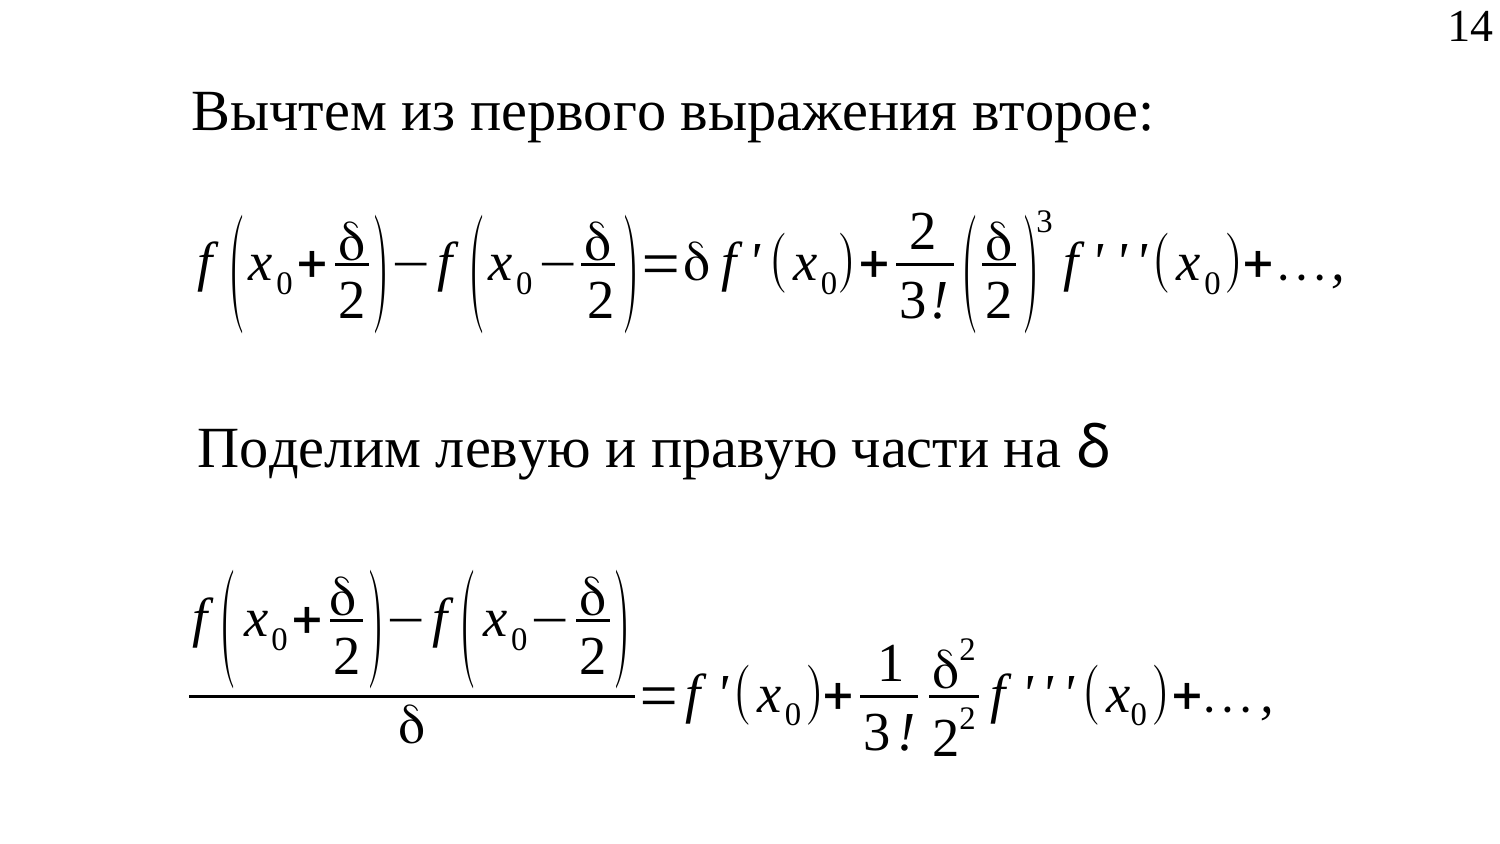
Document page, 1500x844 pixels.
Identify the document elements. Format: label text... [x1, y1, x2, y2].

chart [183, 201, 1359, 337]
chart [172, 567, 1286, 769]
text_box Поделим левую и правую части на δ [183, 401, 1279, 497]
text_box Вычтем из первого выражения второе: [177, 64, 1323, 176]
